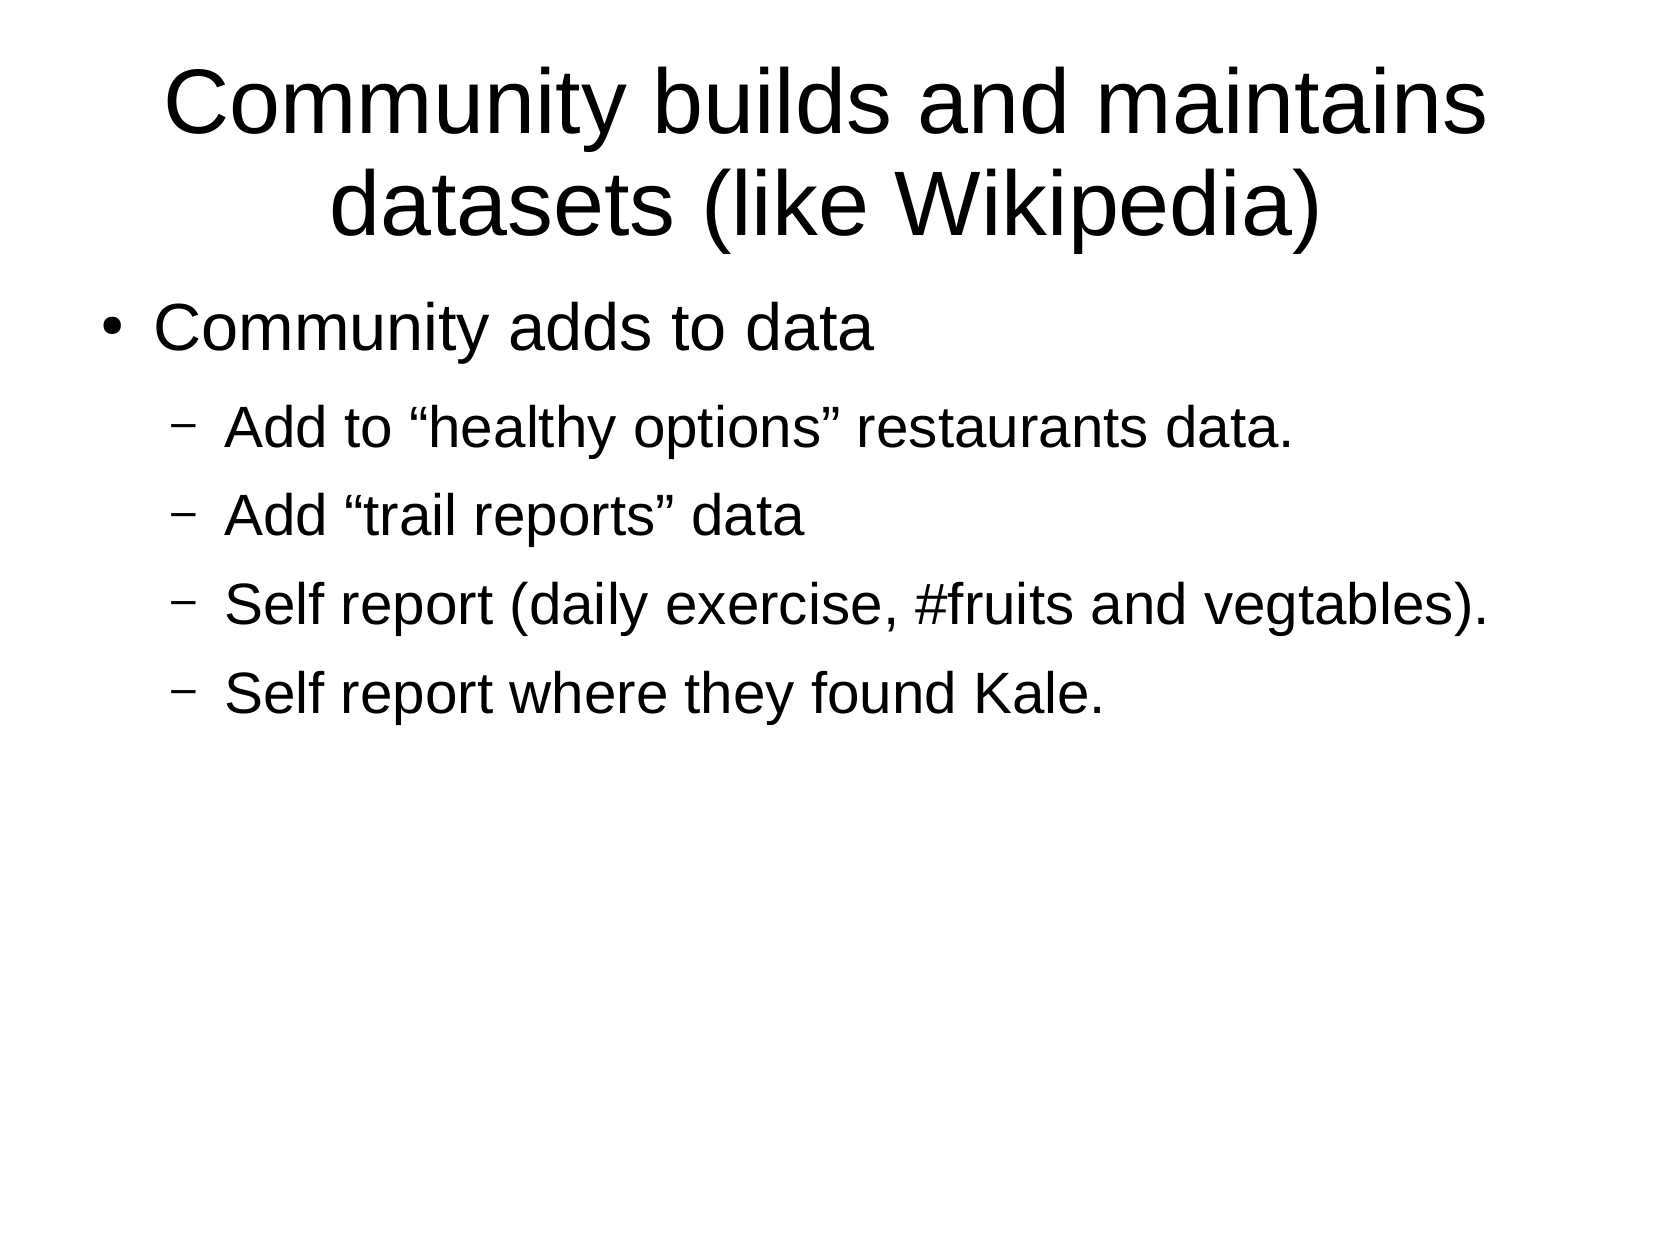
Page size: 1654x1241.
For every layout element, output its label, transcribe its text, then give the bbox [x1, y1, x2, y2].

list Community adds to data Add to “healthy options” restaurants data. Add “trail reports” data Self report (daily exercise, #fruits and vegtables). Self report where they found Kale. [82, 290, 1538, 1010]
title Community builds and maintains datasets (like Wikipedia) [82, 49, 1571, 257]
